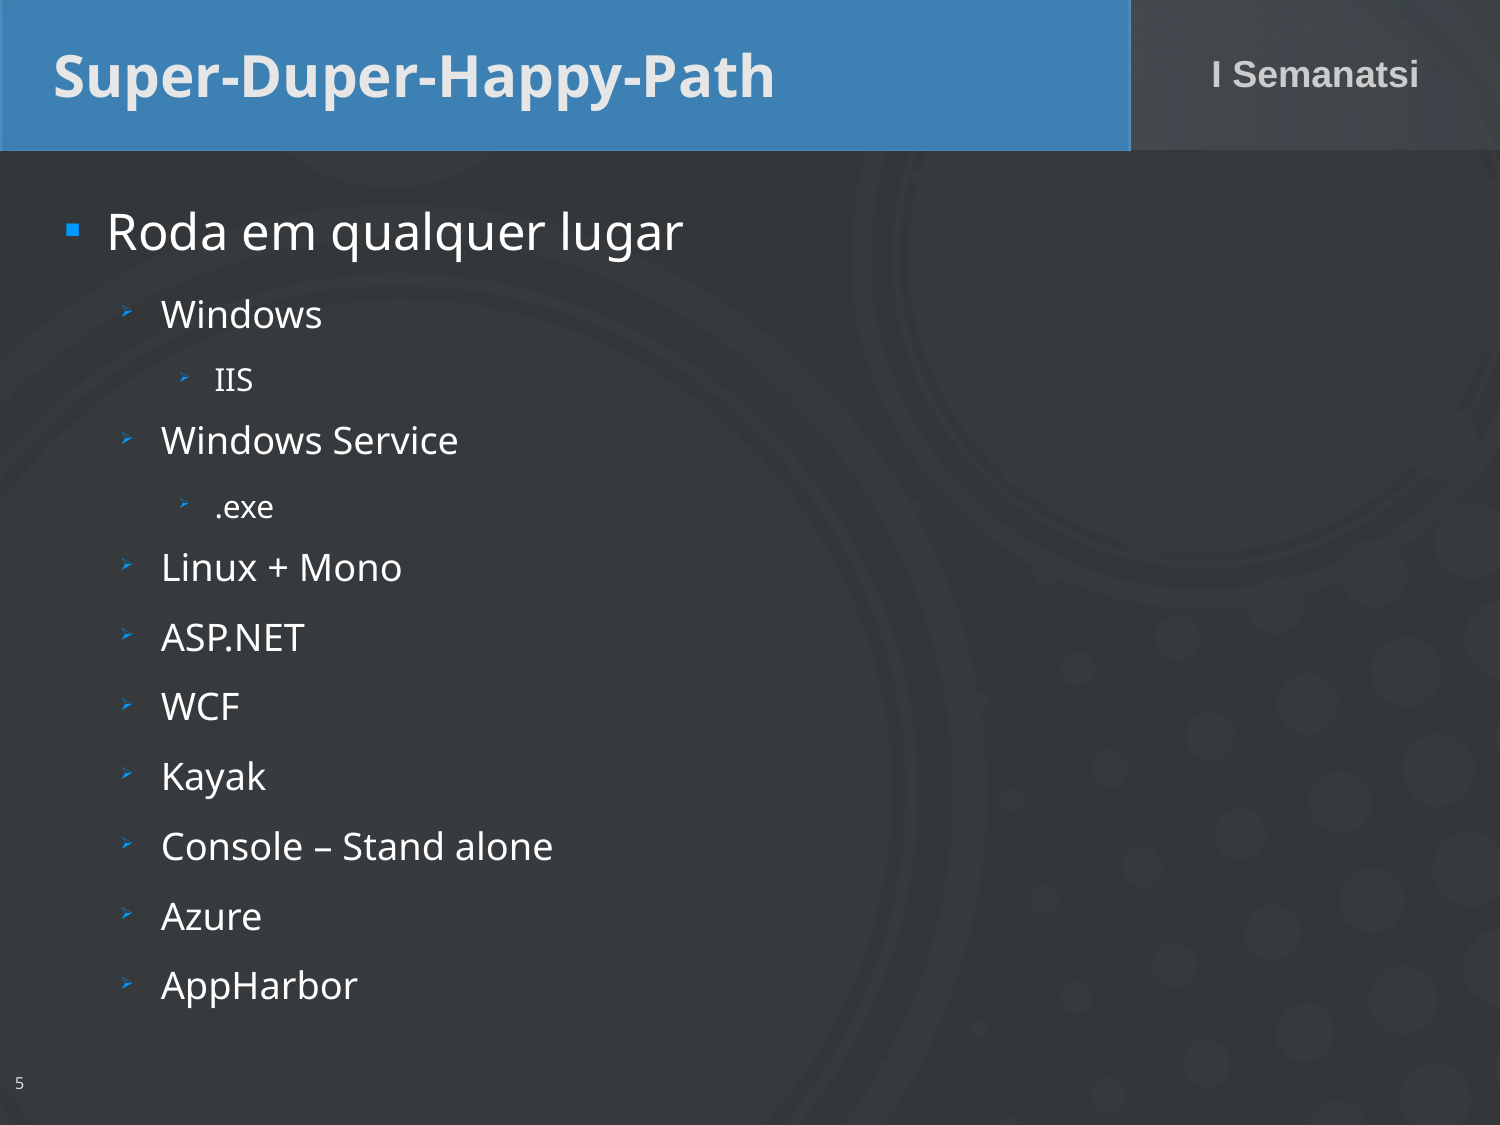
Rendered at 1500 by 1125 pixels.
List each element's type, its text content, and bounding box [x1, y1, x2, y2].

list Roda em qualquer lugar Windows IIS Windows Service .exe Linux + Mono ASP.NET WCF Kayak Console – Stand alone Azure AppHarbor [53, 196, 1447, 1016]
picture [0, 0, 1500, 1125]
title Super-Duper-Happy-Path [53, 0, 1128, 149]
